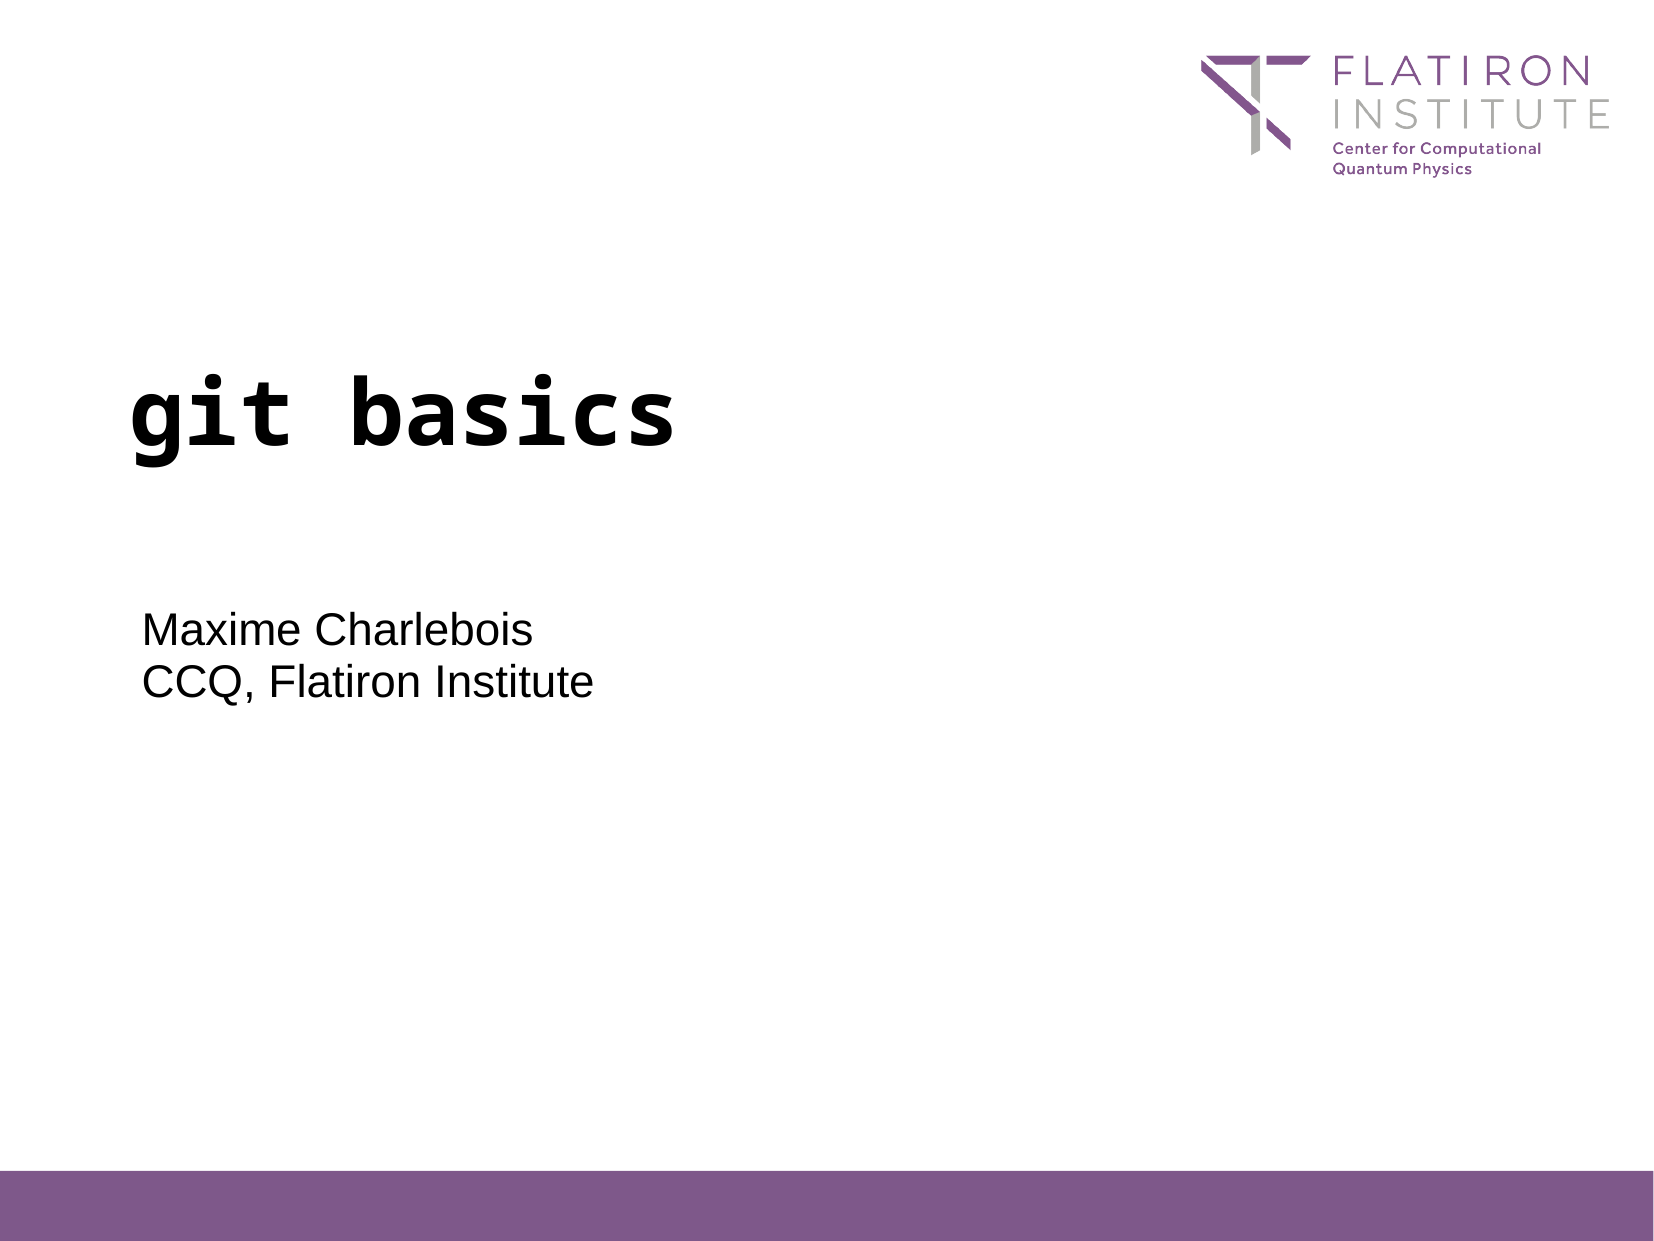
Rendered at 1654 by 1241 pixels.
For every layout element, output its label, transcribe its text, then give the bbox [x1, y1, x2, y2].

subtitle Maxime Charlebois CCQ, Flatiron Institute [141, 543, 1052, 768]
picture [1201, 55, 1609, 178]
title git basics [129, 306, 1619, 514]
text_box [0, 1170, 1654, 1241]
